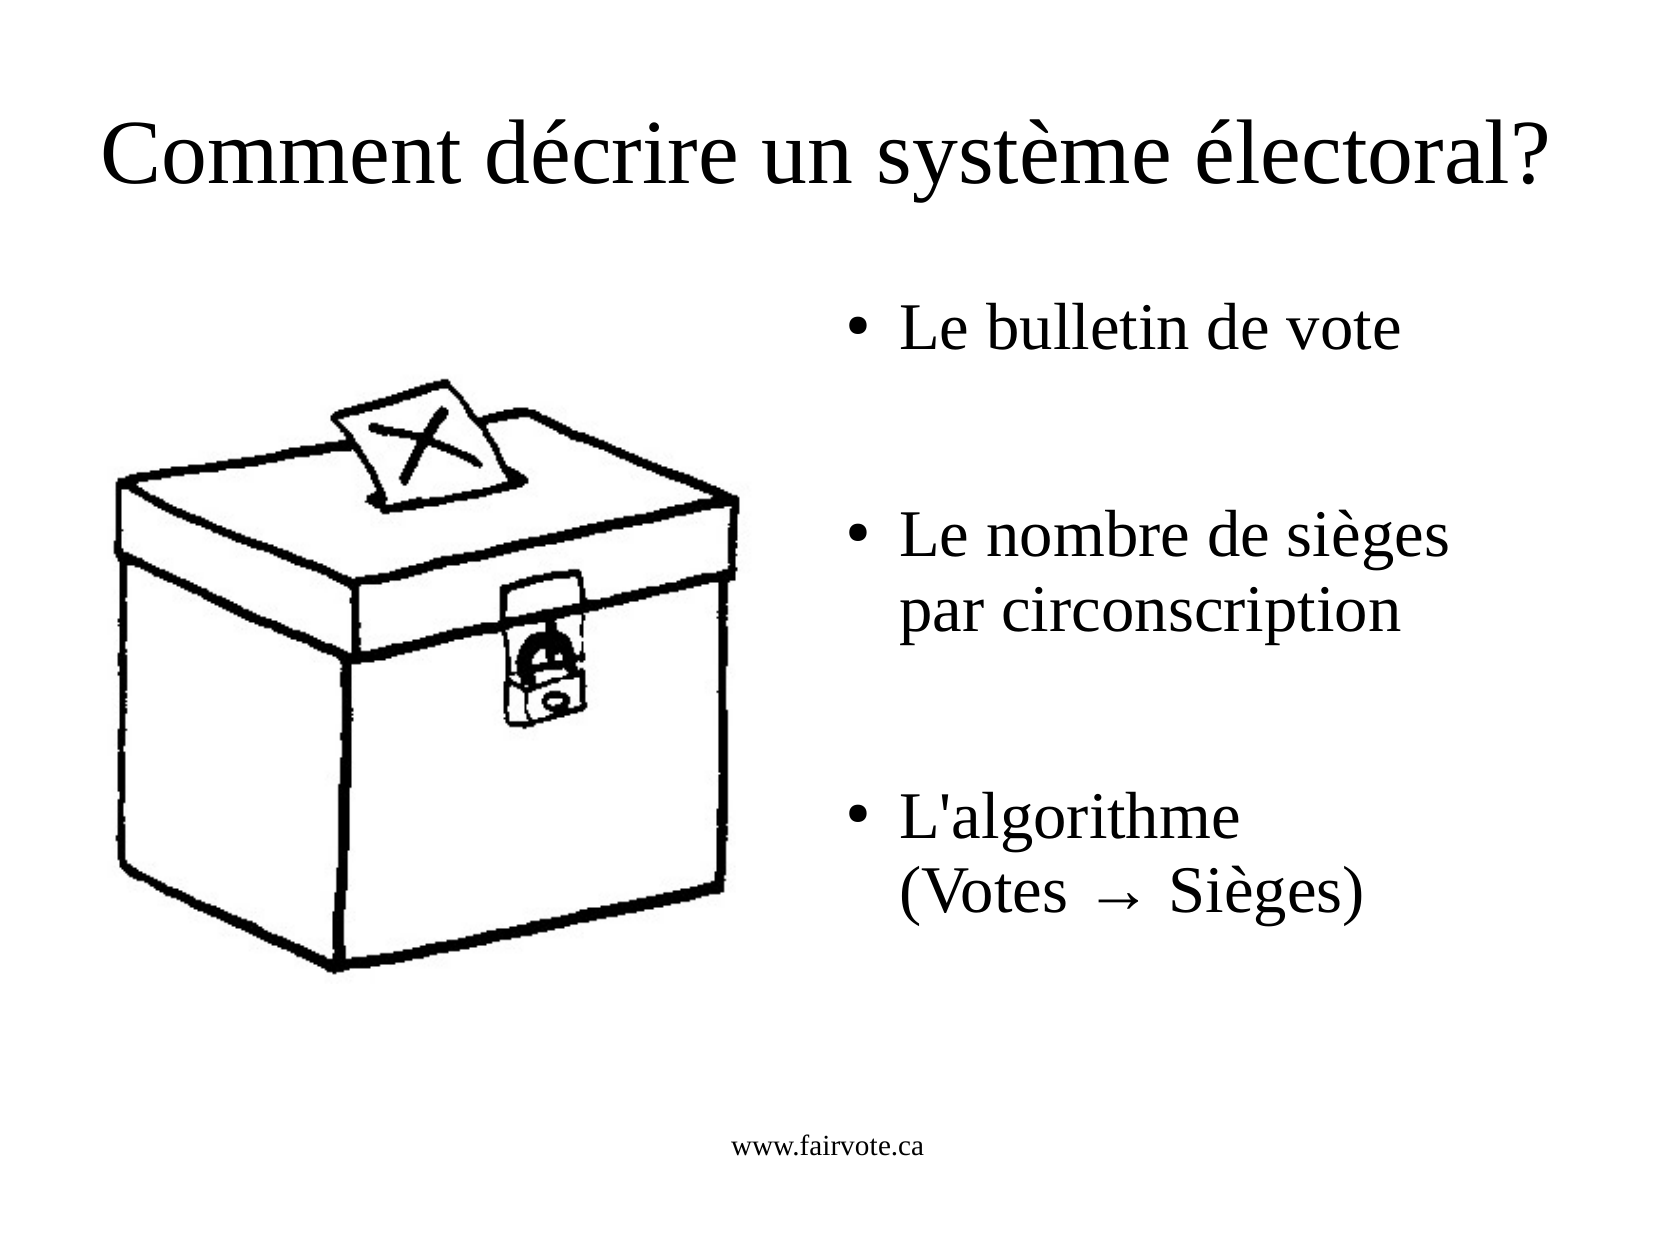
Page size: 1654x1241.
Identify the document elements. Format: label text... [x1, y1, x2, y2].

picture [82, 315, 793, 984]
title Comment décrire un système électoral? [82, 49, 1571, 257]
list Le bulletin de vote Le nombre de sièges par circonscription L'algorithme (Votes → Sièges) [828, 290, 1539, 1010]
